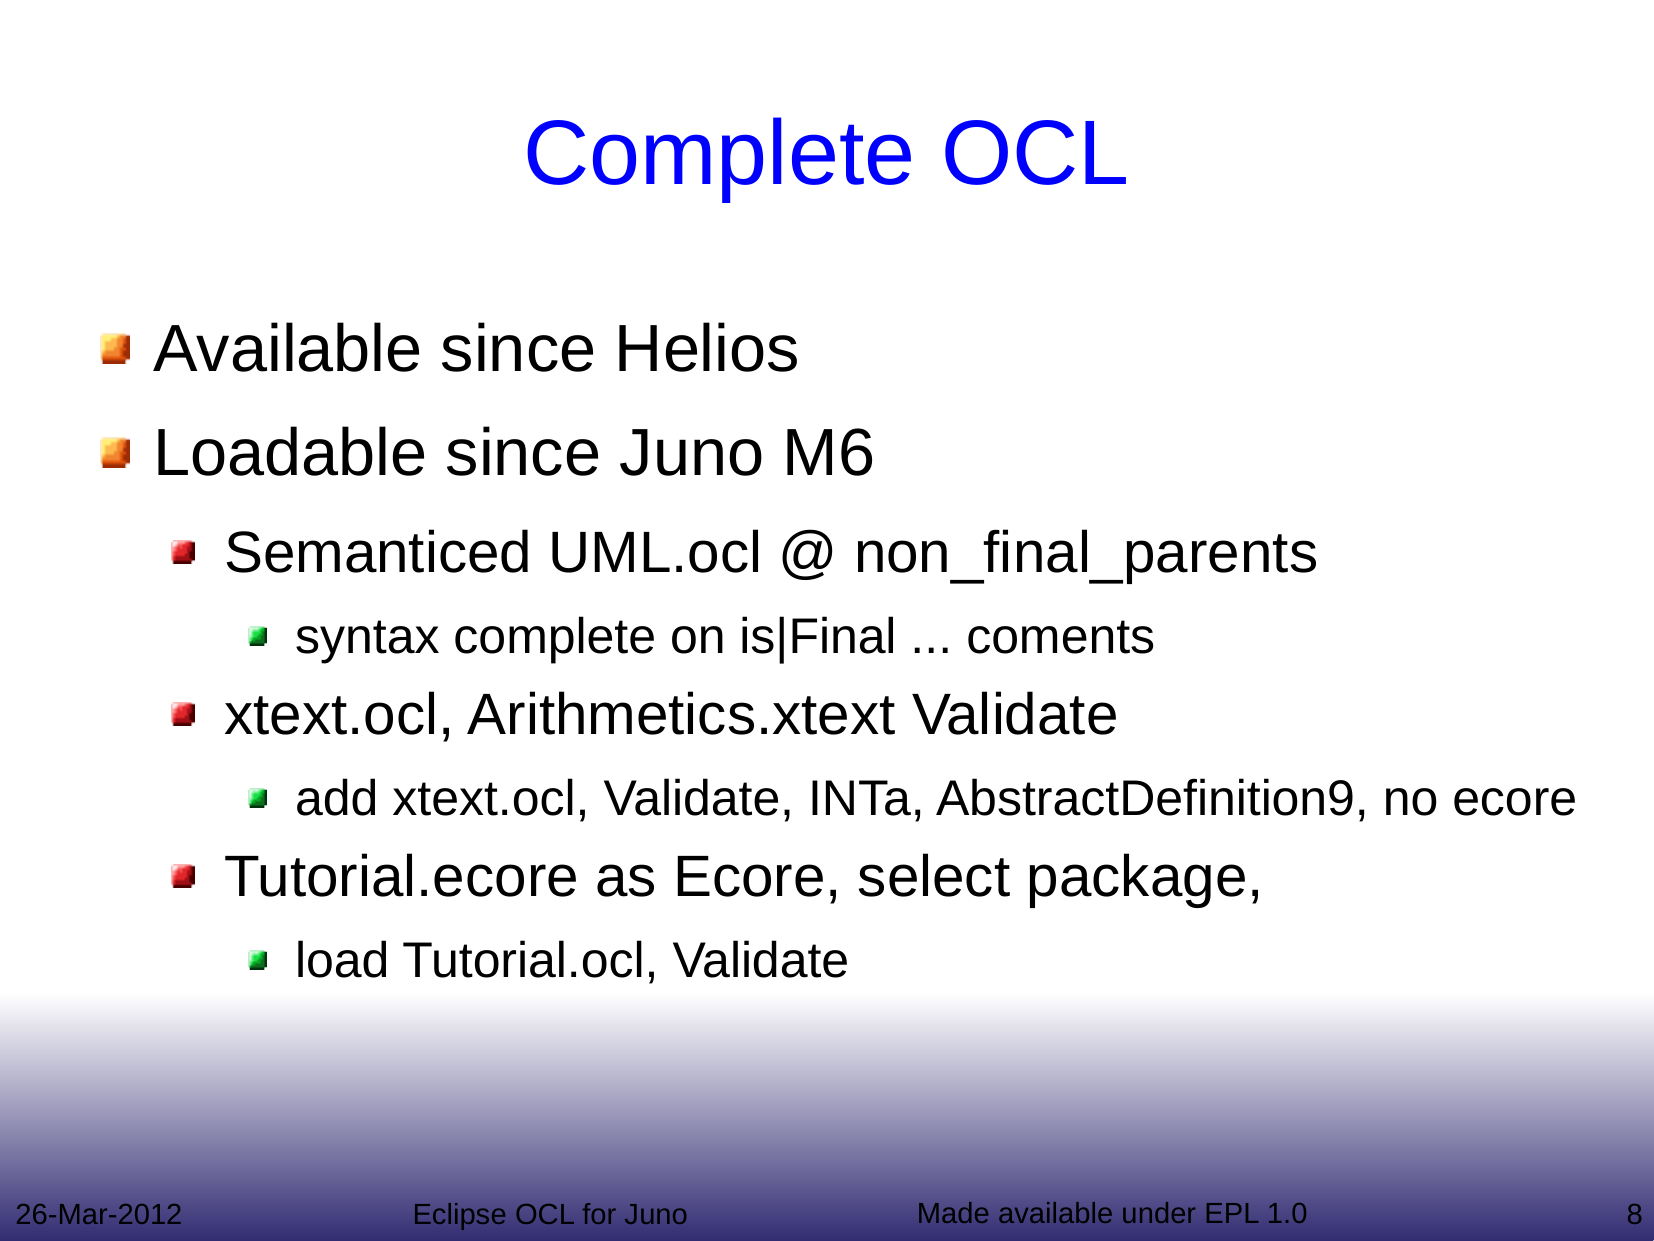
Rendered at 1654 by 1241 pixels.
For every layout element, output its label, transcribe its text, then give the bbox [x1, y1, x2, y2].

title Complete OCL [82, 49, 1571, 257]
list Available since Helios Loadable since Juno M6 Semanticed UML.ocl @ non_final_parents syntax complete on is|Final ... coments xtext.ocl, Arithmetics.xtext Validate add xtext.ocl, Validate, INTa, AbstractDefinition9, no ecore Tutorial.ecore as Ecore, select package, load Tutorial.ocl, Validate [82, 310, 1632, 1101]
